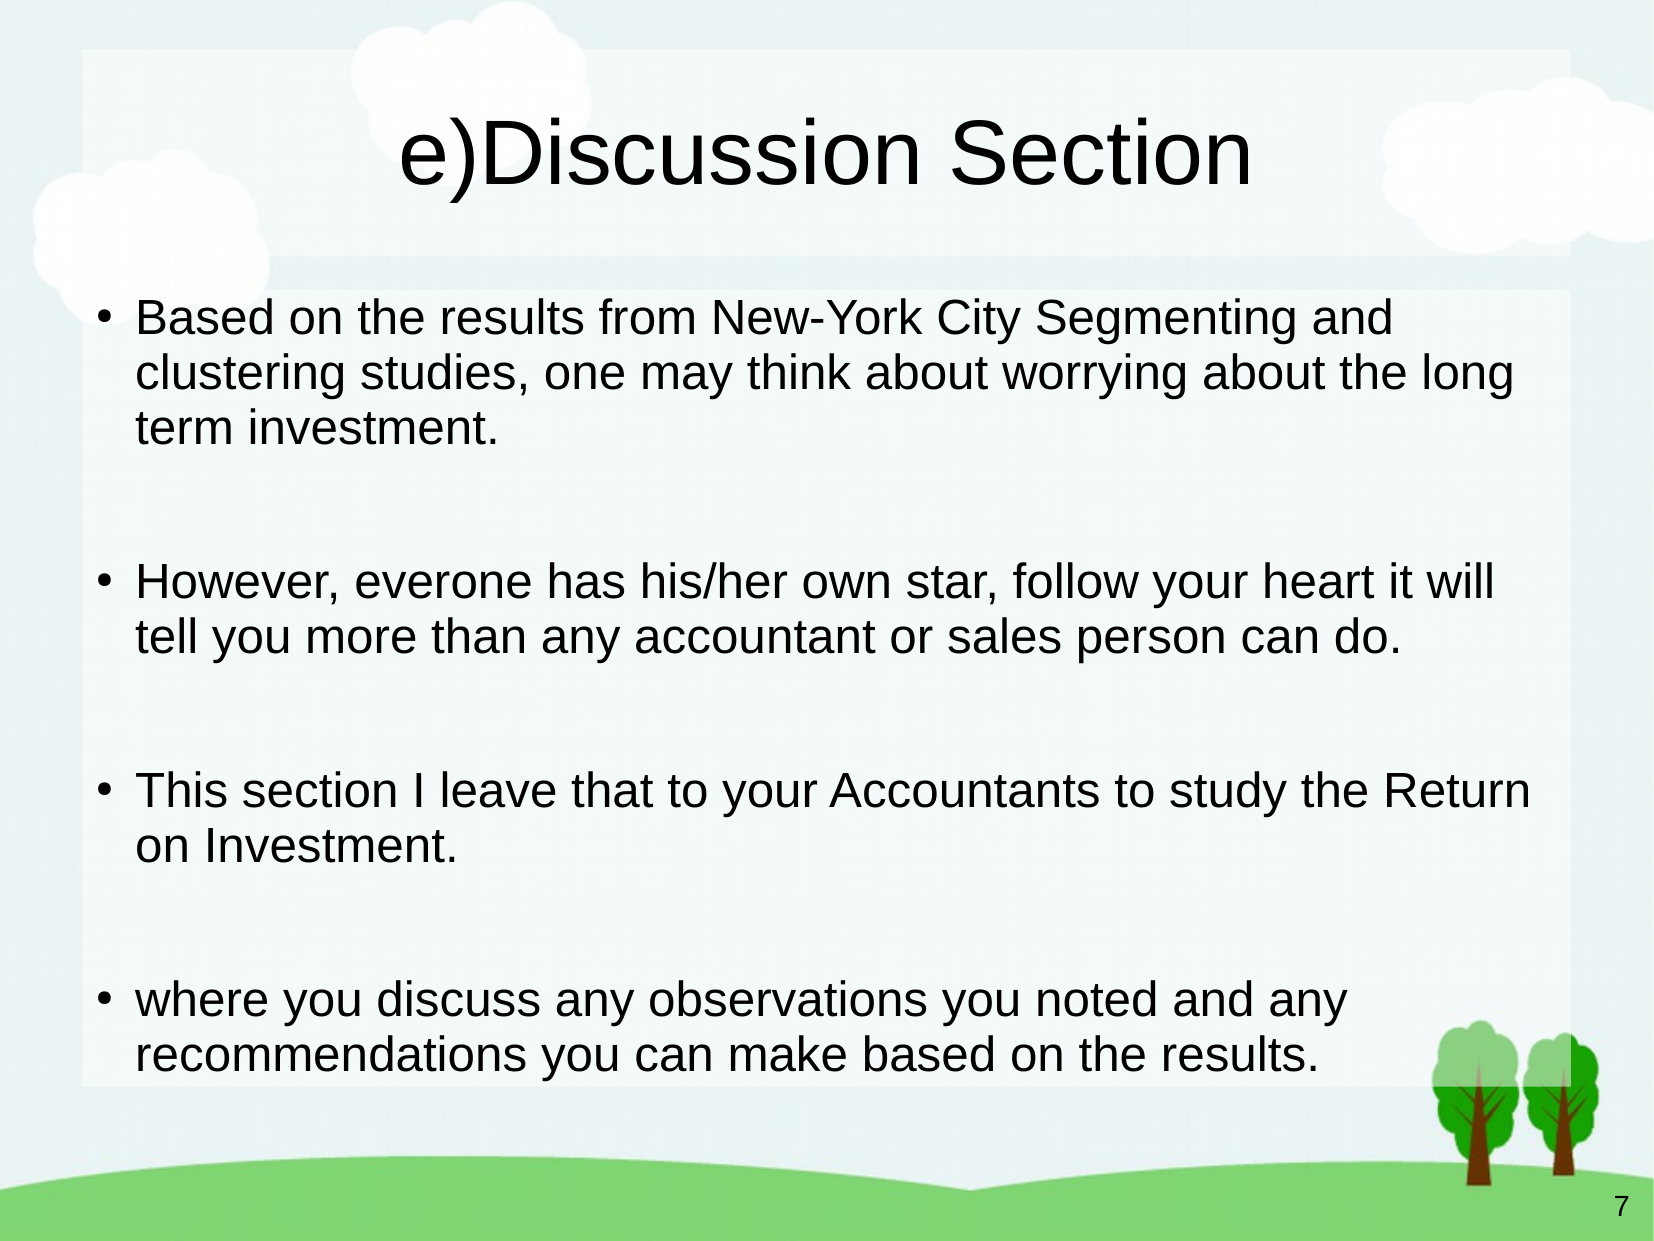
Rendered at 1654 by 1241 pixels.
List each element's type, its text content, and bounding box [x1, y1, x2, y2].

picture [0, 0, 1654, 1241]
list Based on the results from New-York City Segmenting and clustering studies, one may think about worrying about the long term investment. However, everone has his/her own star, follow your heart it will tell you more than any accountant or sales person can do. This section I leave that to your Accountants to study the Return on Investment. where you discuss any observations you noted and any recommendations you can make based on the results. [82, 290, 1571, 1087]
title e)Discussion Section [82, 49, 1571, 257]
